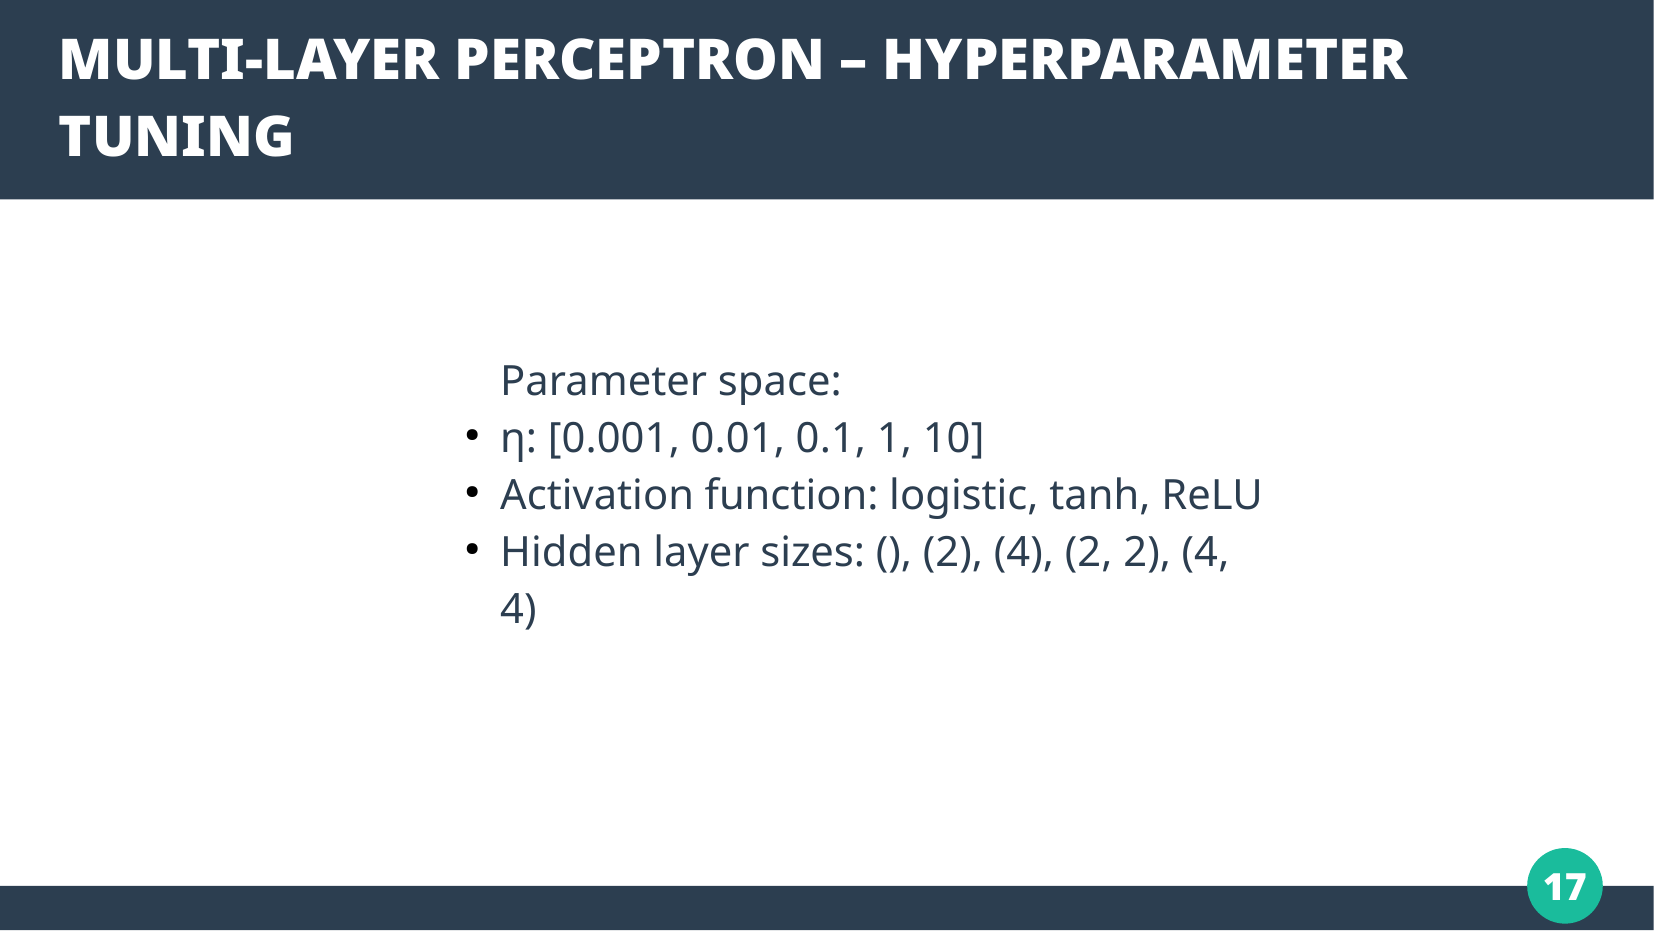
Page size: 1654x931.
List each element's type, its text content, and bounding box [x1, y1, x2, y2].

text_box Parameter space: η: [0.001, 0.01, 0.1, 1, 10] Activation function: logistic, tanh, ReLU Hidden layer sizes: (), (2), (4), (2, 2), (4, 4) [450, 273, 1280, 713]
title MULTI-LAYER PERCEPTRON – HYPERPARAMETER TUNING [59, 37, 1595, 155]
